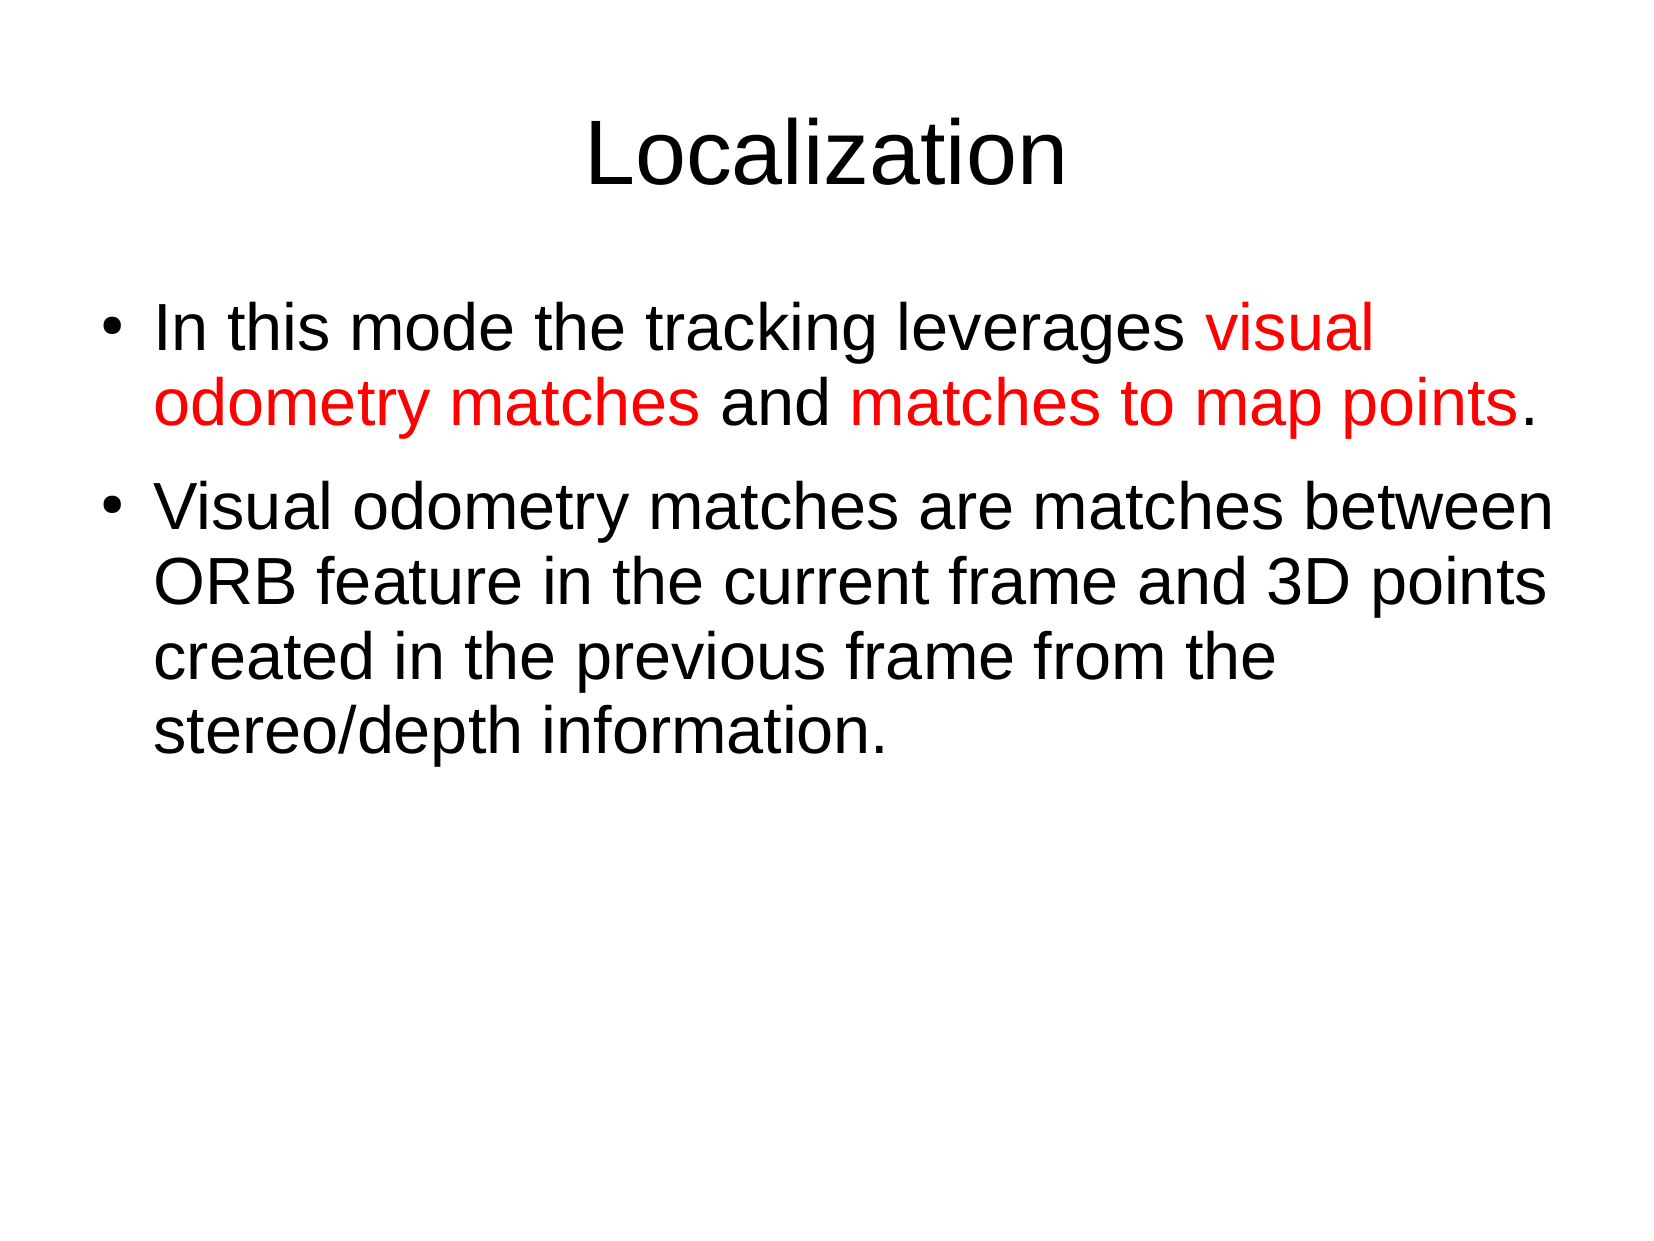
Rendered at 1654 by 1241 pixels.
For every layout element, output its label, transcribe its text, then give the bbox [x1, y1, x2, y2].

title Localization [82, 49, 1571, 257]
list In this mode the tracking leverages visual odometry matches and matches to map points. Visual odometry matches are matches between ORB feature in the current frame and 3D points created in the previous frame from the stereo/depth information. [82, 290, 1571, 1010]
